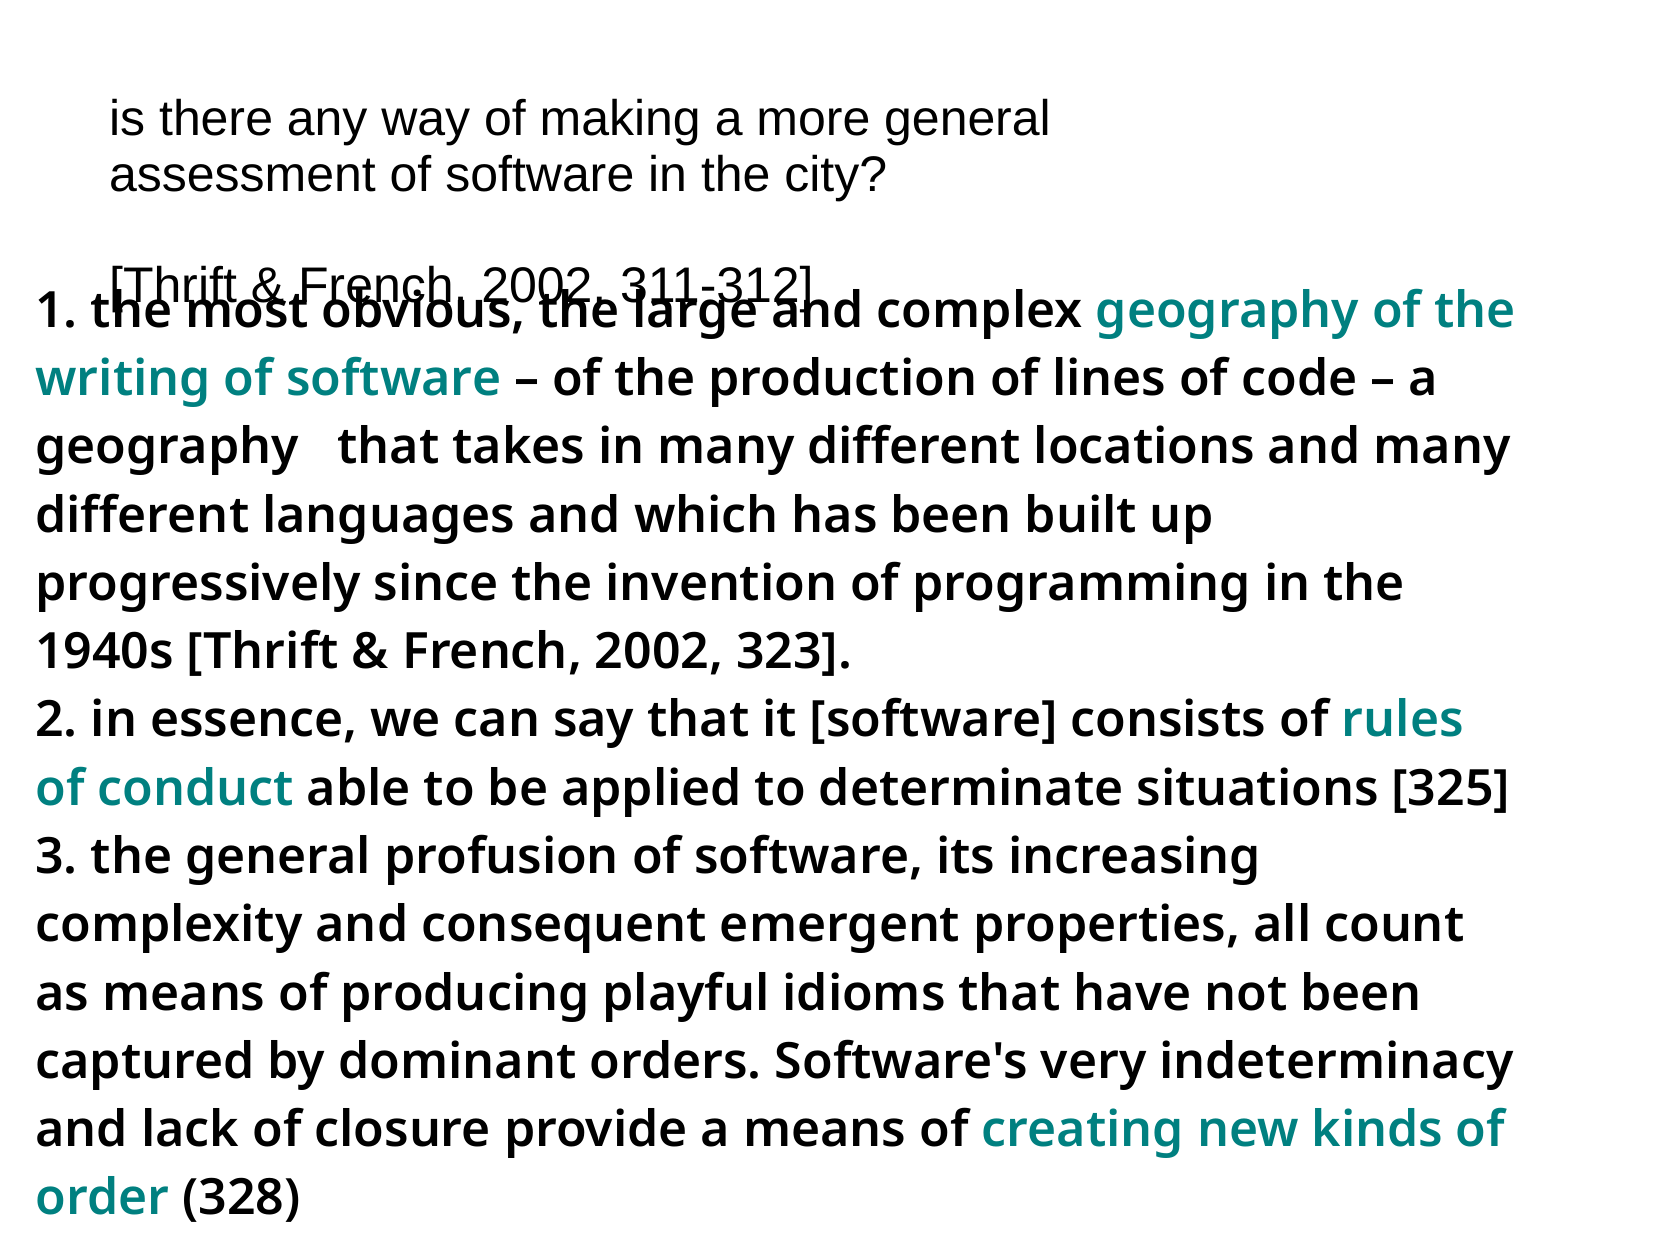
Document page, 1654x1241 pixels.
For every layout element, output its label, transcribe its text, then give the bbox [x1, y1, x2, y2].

text_box is there any way of making a more general assessment of software in the city? [Thrift & French, 2002, 311-312] [94, 82, 1264, 323]
subtitle 1. the most obvious, the large and complex geography of the writing of software – of the production of lines of code – a geography that takes in many different locations and many different languages and which has been built up progressively since the invention of programming in the 1940s [Thrift & French, 2002, 323]. 2. in essence, we can say that it [software] consists of rules of conduct able to be applied to determinate situations [325] 3. the general profusion of software, its increasing complexity and consequent emergent properties, all count as means of producing playful idioms that have not been captured by dominant orders. Software's very indeterminacy and lack of closure provide a means of creating new kinds of order (328) [35, 271, 1524, 1232]
